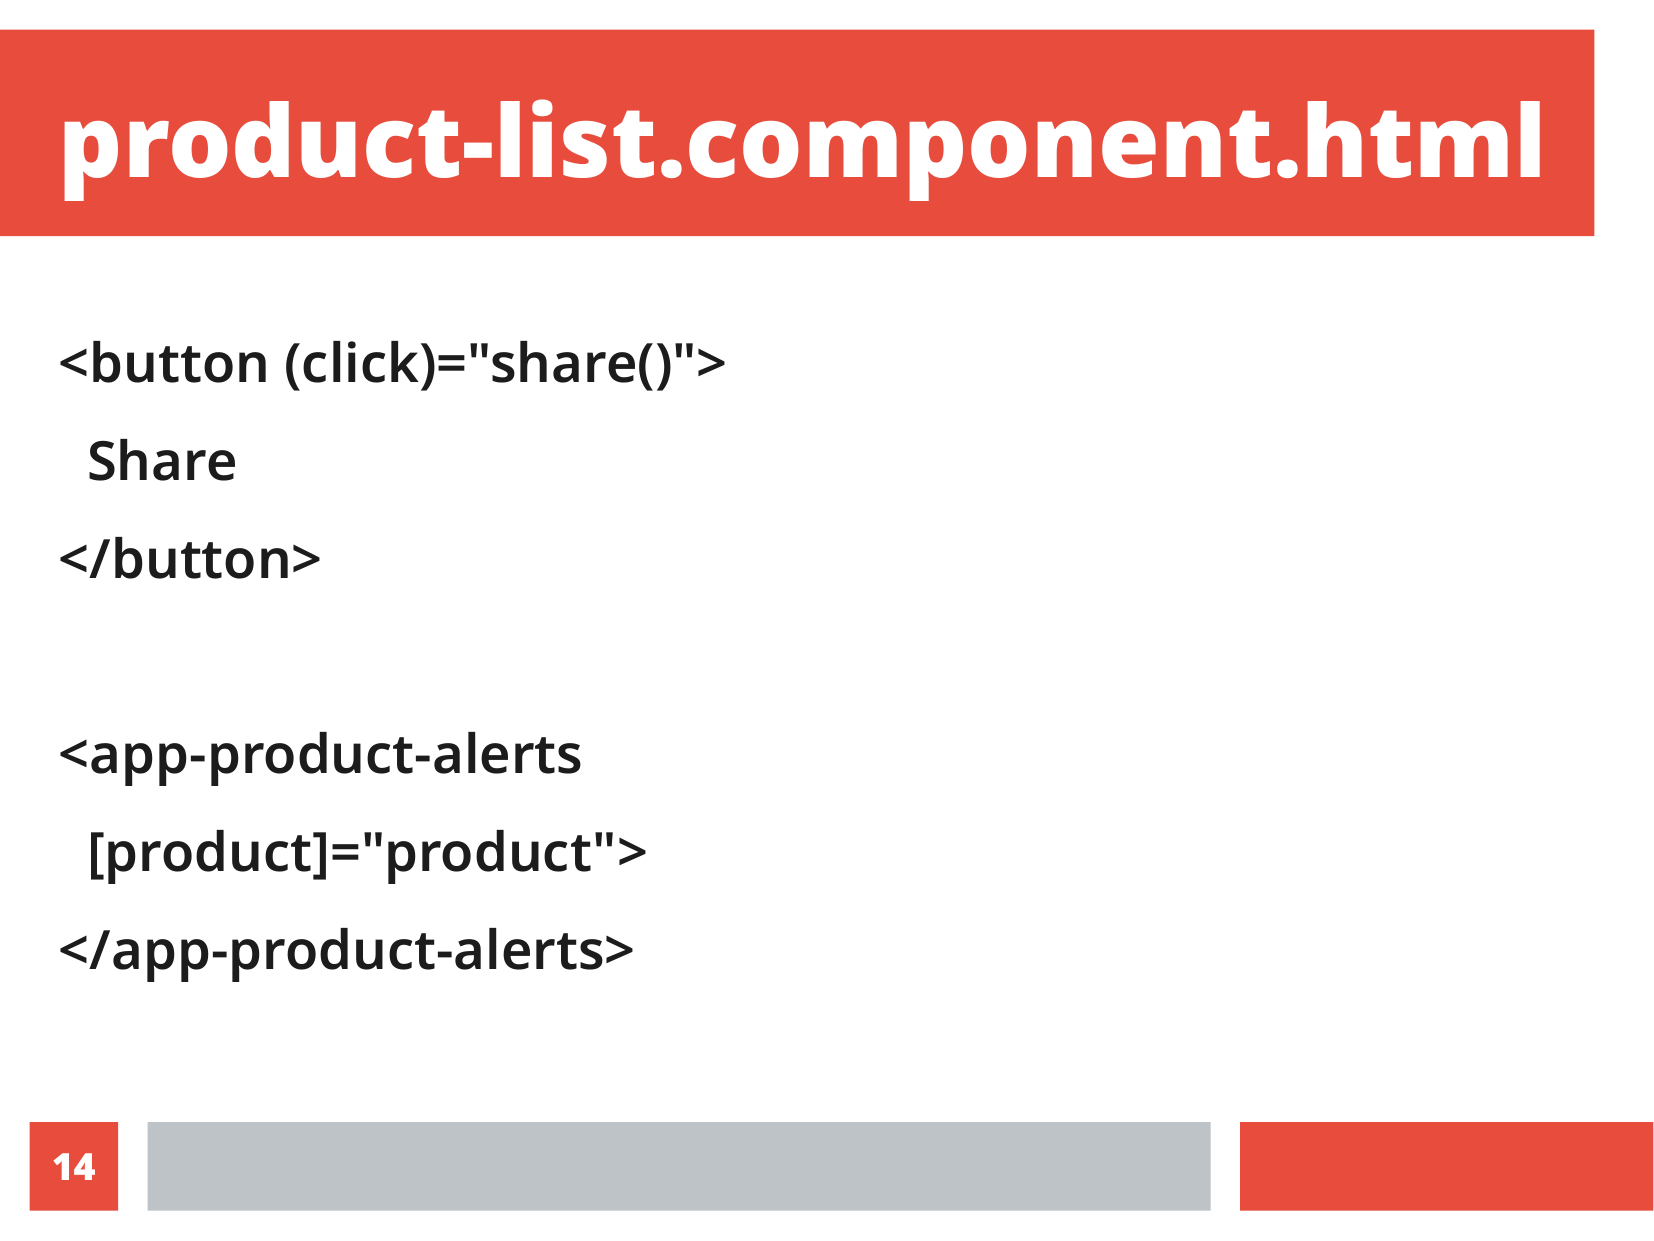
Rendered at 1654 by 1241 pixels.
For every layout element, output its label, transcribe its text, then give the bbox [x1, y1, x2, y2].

list <button (click)="share()"> Share </button> <app-product-alerts [product]="product"> </app-product-alerts> [59, 324, 1565, 1093]
title product-list.component.html [59, 59, 1595, 207]
